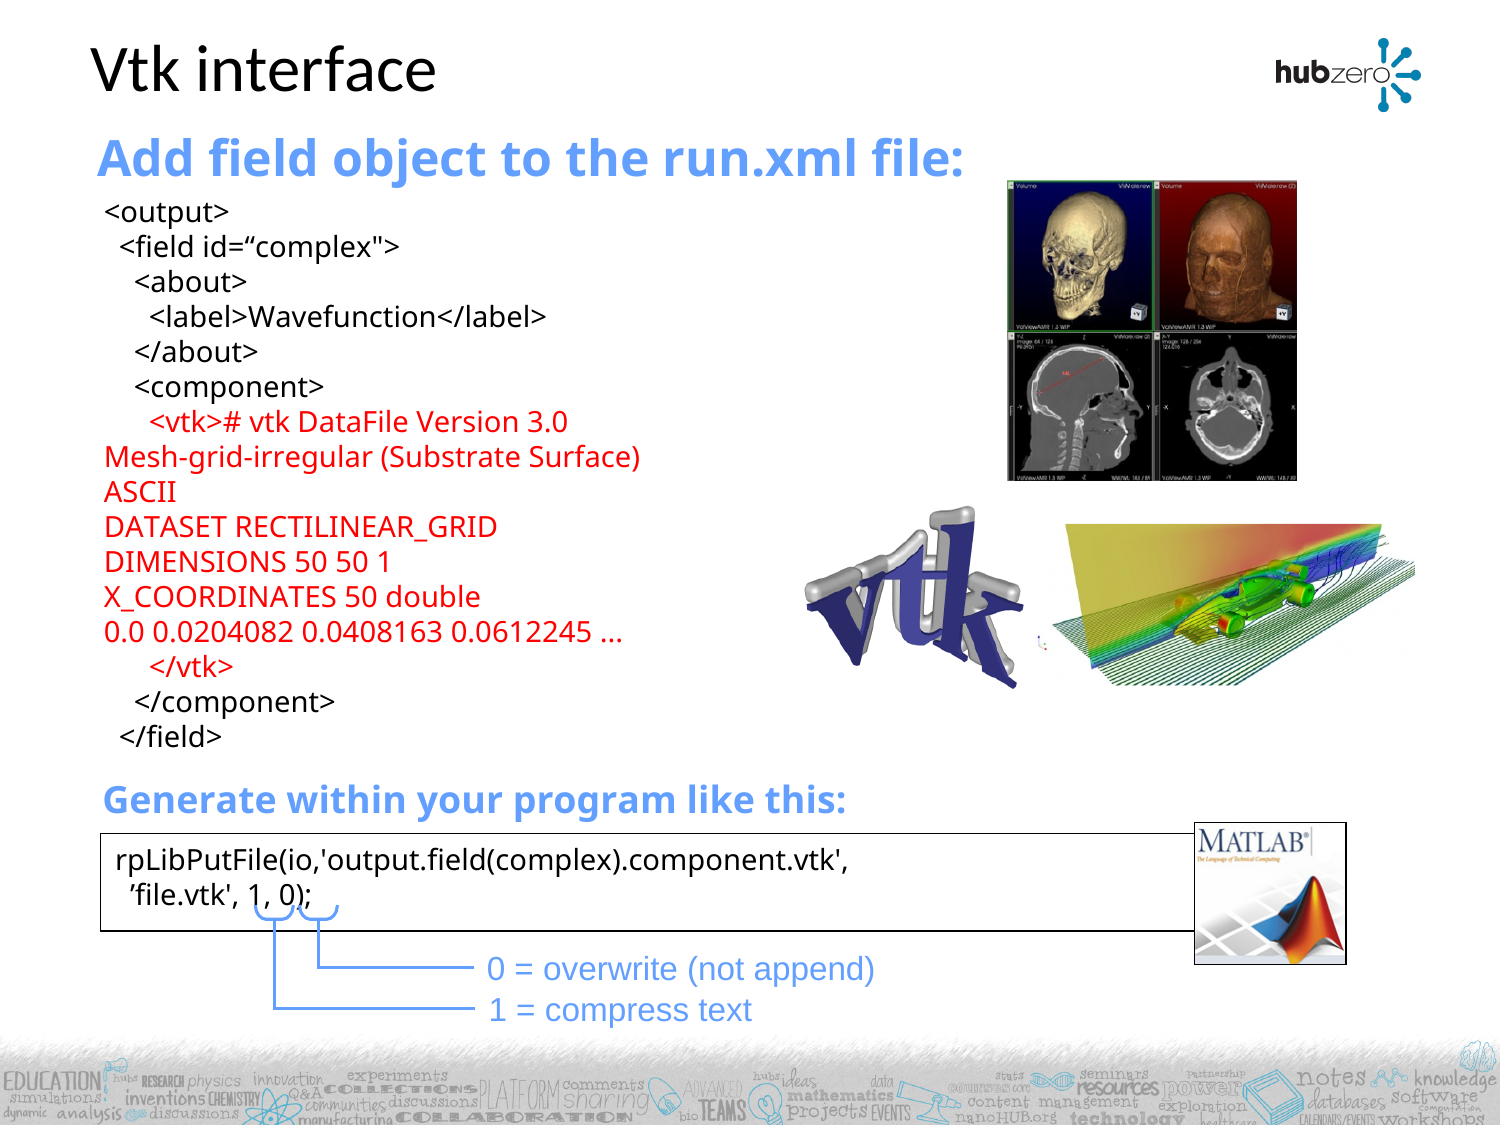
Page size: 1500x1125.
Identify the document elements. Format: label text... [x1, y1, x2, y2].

picture [1272, 35, 1424, 115]
picture [1032, 505, 1415, 690]
picture [1195, 823, 1346, 964]
picture [0, 1034, 1500, 1125]
text_box rpLibPutFile(io,'output.field(complex).component.vtk', ’file.vtk', 1, 0); [100, 833, 1194, 932]
picture [795, 505, 1030, 690]
text_box 1 = compress text [473, 995, 768, 1037]
picture [1007, 180, 1297, 482]
text_box Add field object to the run.xml file: [82, 118, 981, 194]
text_box Generate within your program like this: [87, 768, 863, 829]
text_box 0 = overwrite (not append) [471, 939, 891, 995]
text_box <output> <field id=“complex"> <about> <label>Wavefunction</label> </about> <component> <vtk># vtk DataFile Version 3.0 Mesh-grid-irregular (Substrate Surface) ASCII DATASET RECTILINEAR_GRID DIMENSIONS 50 50 1 X_COORDINATES 50 double 0.0 0.0204082 0.0408163 0.0612245 ... </vtk> </component> </field> [88, 194, 656, 761]
text_box Vtk interface [75, 12, 1249, 118]
